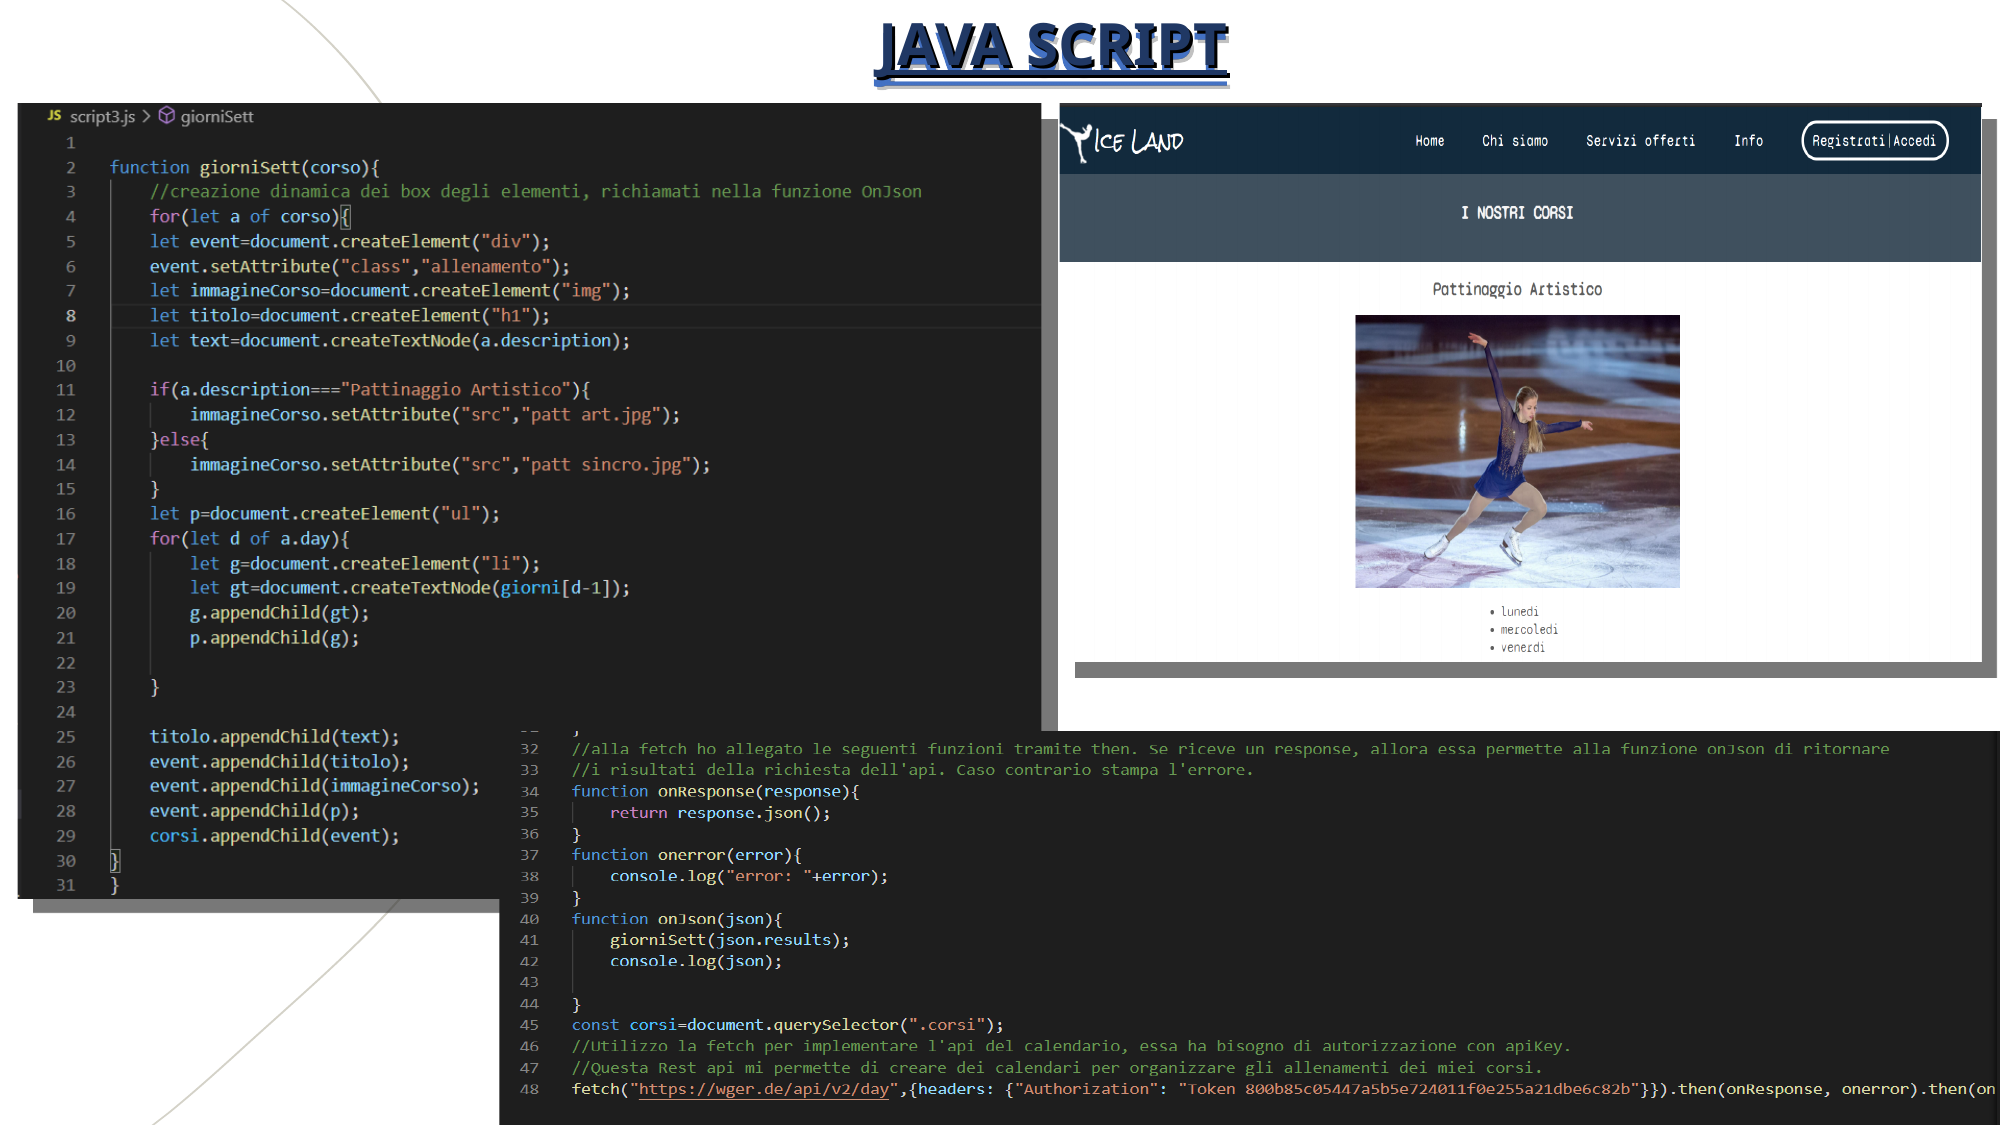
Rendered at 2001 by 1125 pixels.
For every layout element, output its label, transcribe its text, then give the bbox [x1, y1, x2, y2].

picture [17, 103, 2000, 1125]
picture [1059, 103, 1982, 662]
text_box JAVA SCRIPT [863, 0, 1304, 86]
